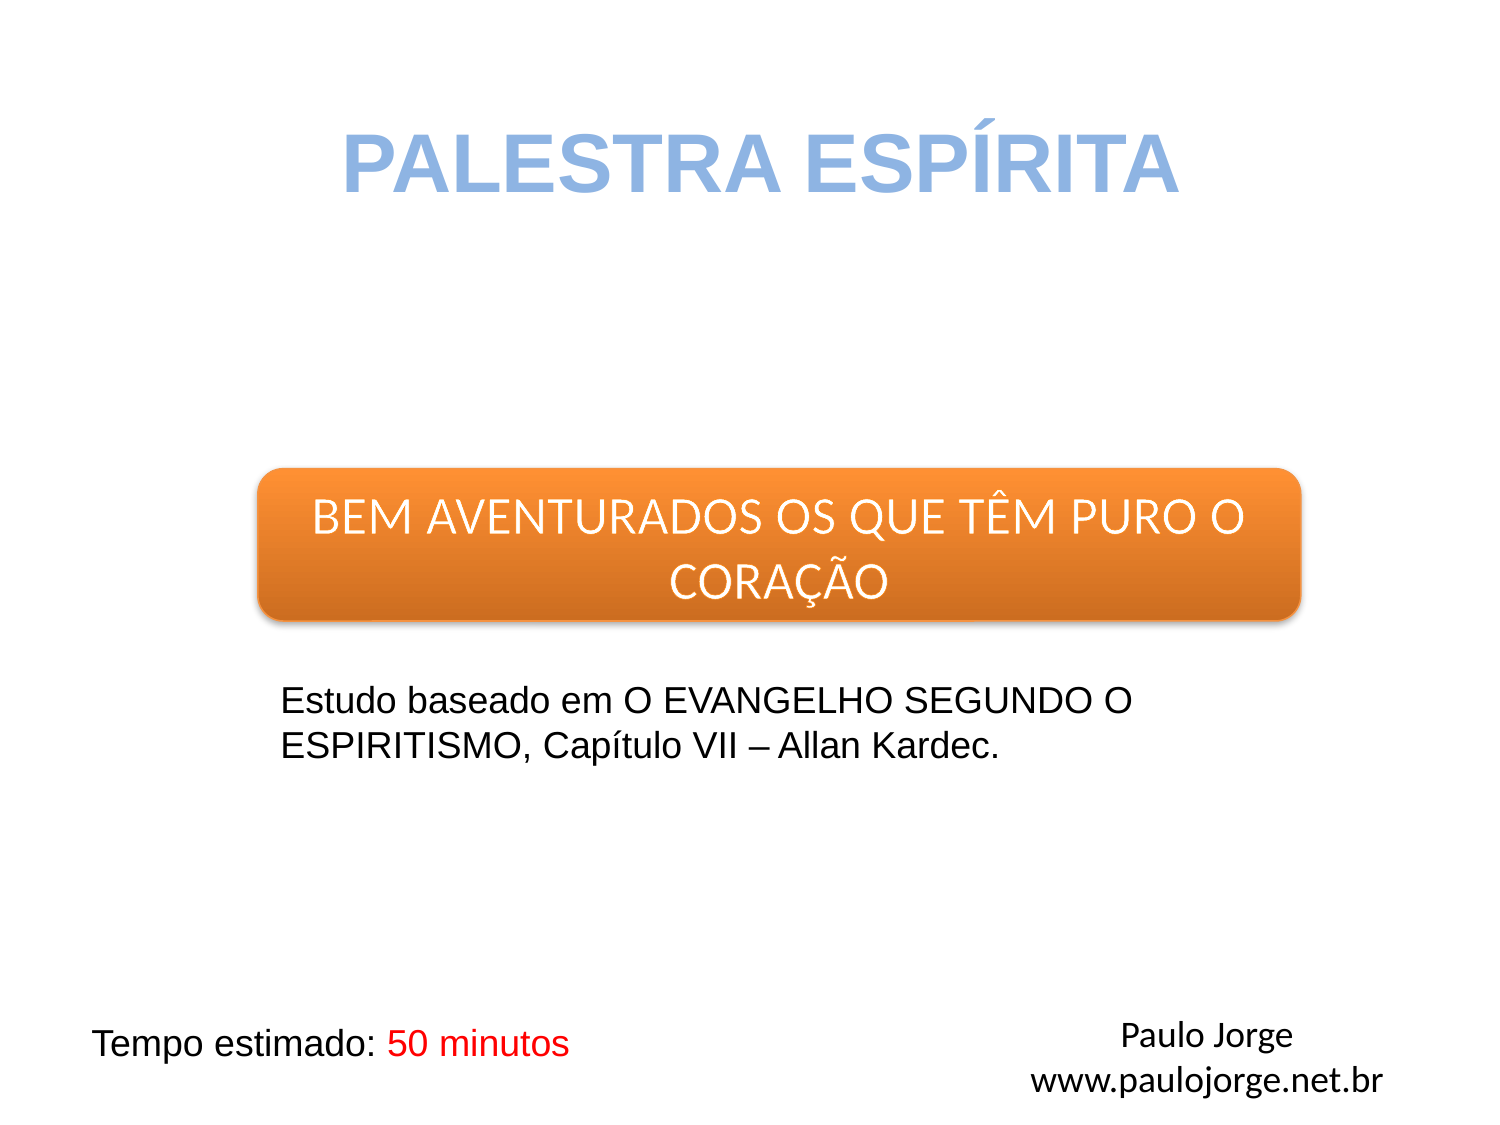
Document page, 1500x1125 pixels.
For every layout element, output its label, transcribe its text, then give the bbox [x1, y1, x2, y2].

text_box Paulo Jorge www.paulojorge.net.br [1015, 1002, 1399, 1108]
text_box Estudo baseado em O EVANGELHO SEGUNDO O ESPIRITISMO, Capítulo VII – Allan Kardec. [265, 668, 1282, 774]
text_box BEM AVENTURADOS OS QUE TÊM PURO O CORAÇÃO [257, 468, 1301, 622]
text_box Tempo estimado: 50 minutos [76, 1011, 691, 1072]
text_box PALESTRA ESPÍRITA [147, 101, 1376, 217]
